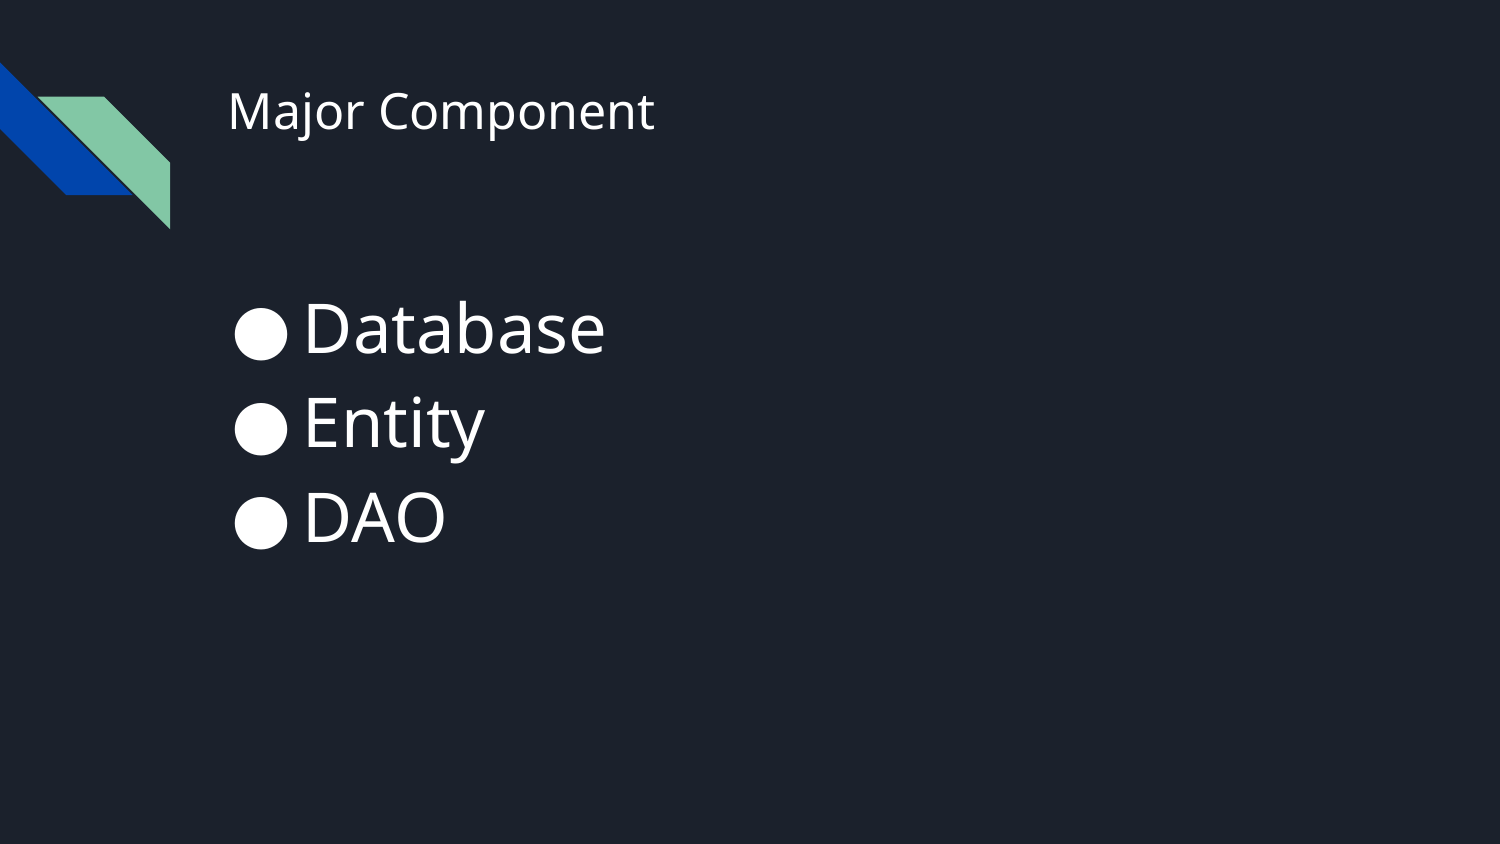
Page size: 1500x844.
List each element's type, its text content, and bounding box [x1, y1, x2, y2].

title Major Component [212, 64, 1368, 215]
list Database Entity DAO [212, 257, 1368, 735]
